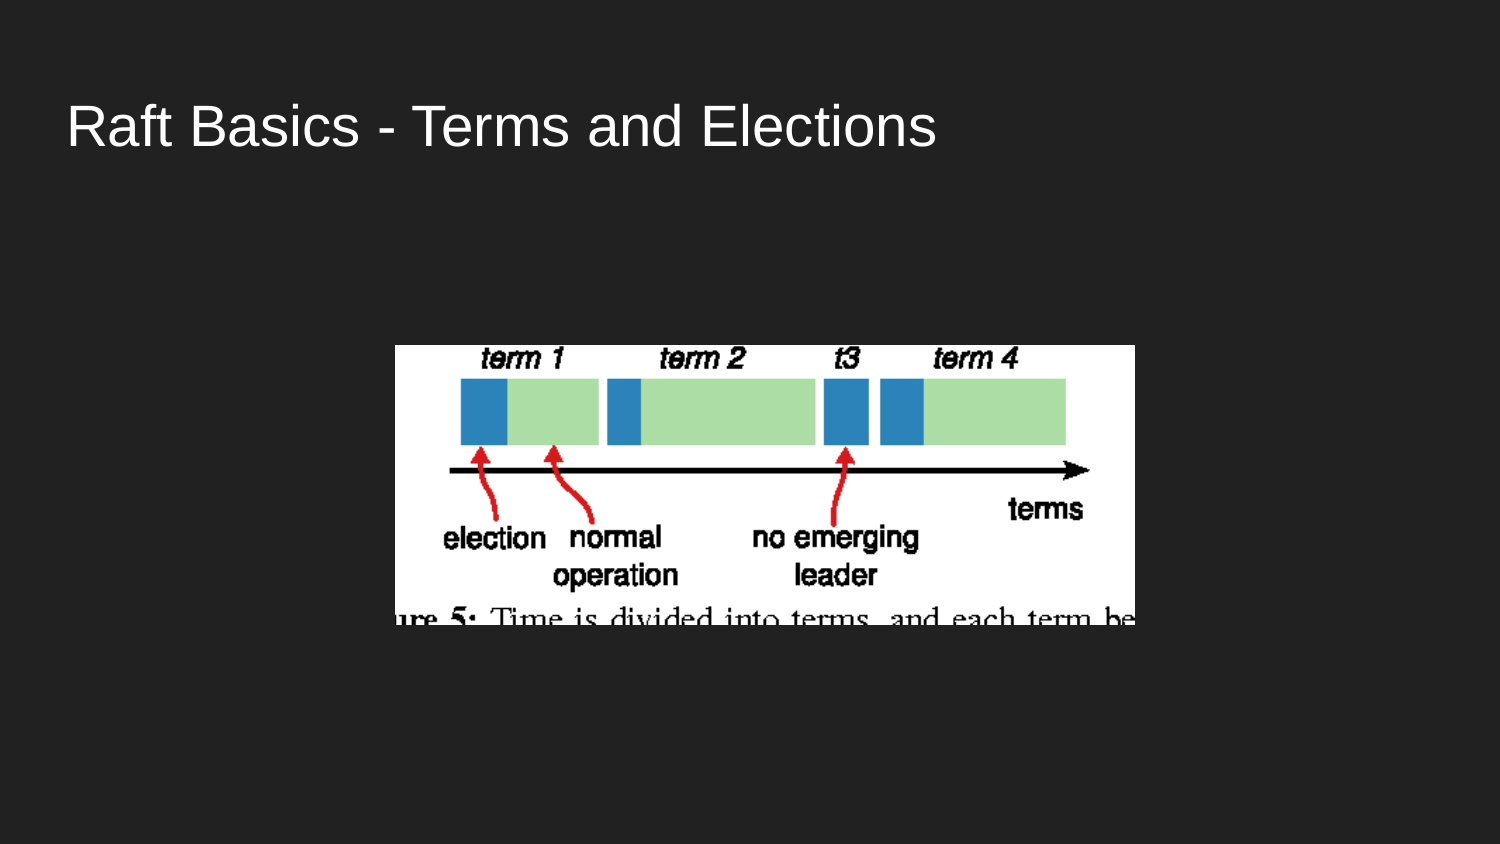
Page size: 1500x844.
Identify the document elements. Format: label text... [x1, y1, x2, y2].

title Raft Basics - Terms and Elections [51, 72, 1449, 167]
picture [395, 345, 1135, 625]
